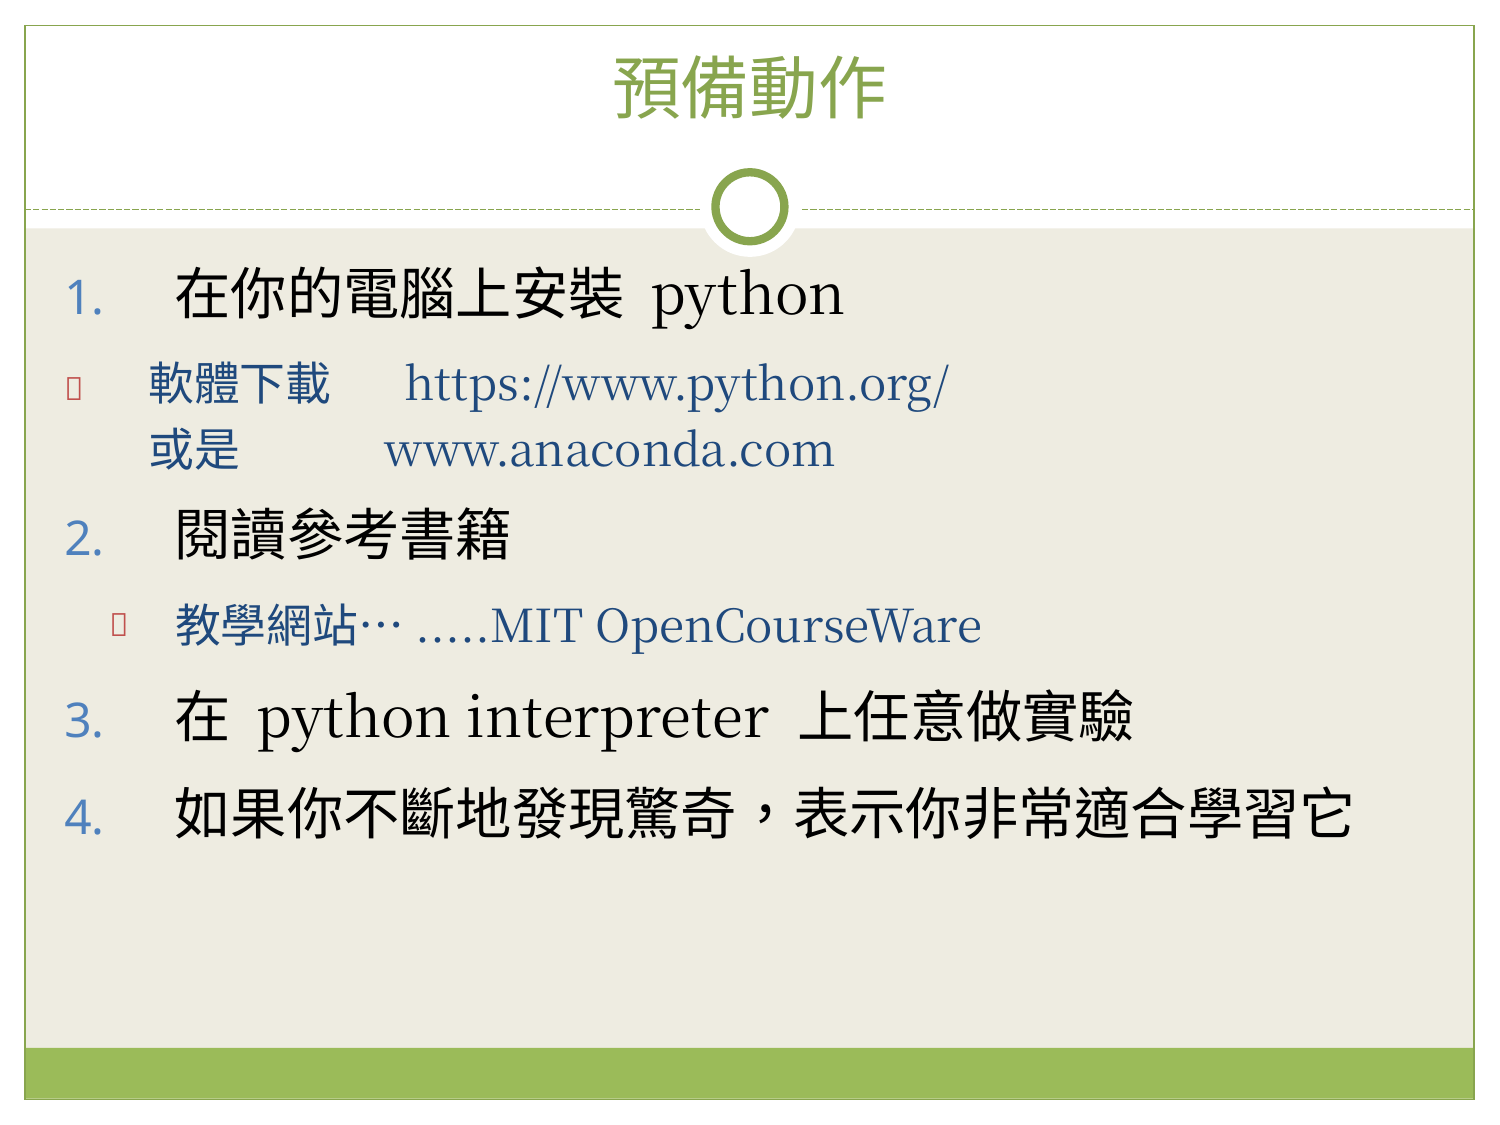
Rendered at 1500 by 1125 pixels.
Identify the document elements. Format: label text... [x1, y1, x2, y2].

list 在你的電腦上安裝 python 軟體下載 https://www.python.org/ 或是 www.anaconda.com 閱讀參考書籍 教學網站….....MIT OpenCourseWare 在 python interpreter 上任意做實驗 如果你不斷地發現驚奇，表示你非常適合學習它 [49, 250, 1445, 1035]
title 預備動作 [49, 37, 1450, 162]
